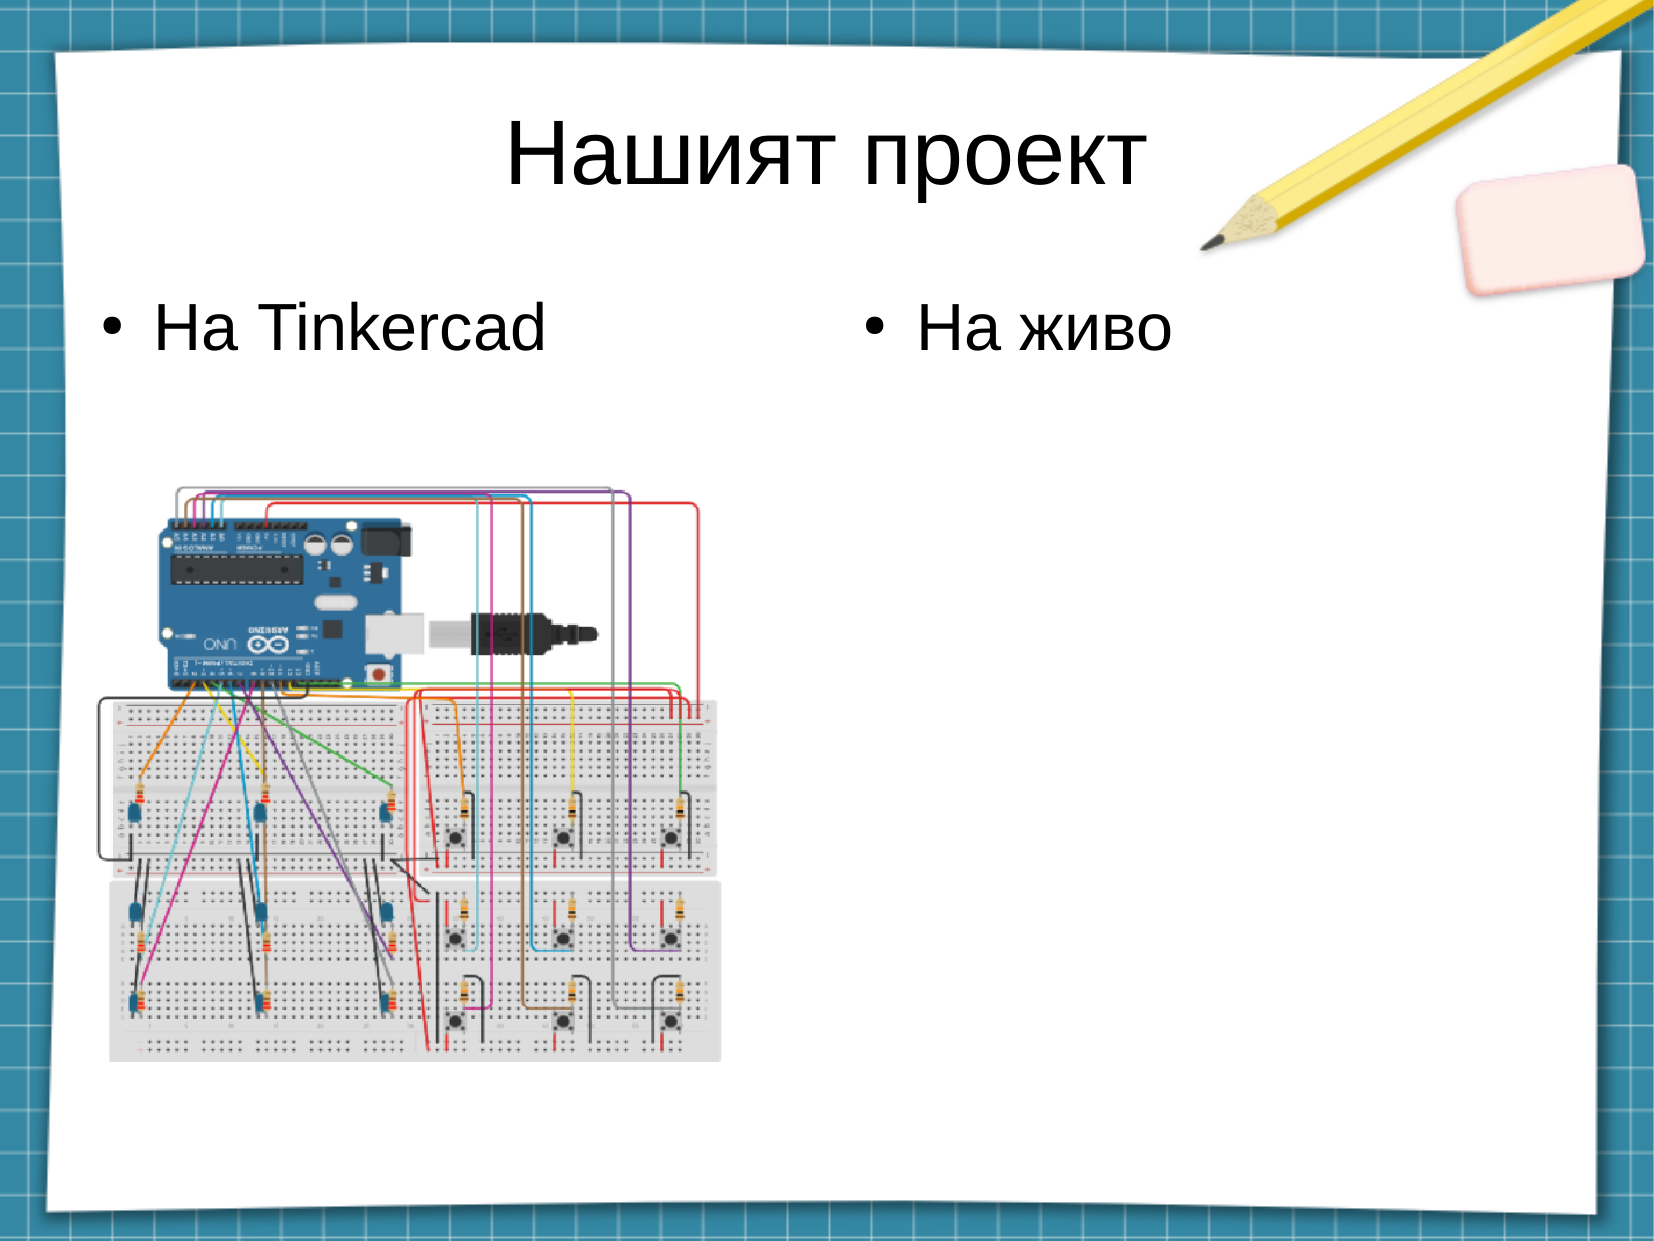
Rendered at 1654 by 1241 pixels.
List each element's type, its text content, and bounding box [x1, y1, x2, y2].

picture [0, 0, 1654, 1241]
list На живо [845, 290, 1572, 634]
list На Tinkercad [82, 290, 809, 634]
title Нашият проект [82, 49, 1571, 257]
